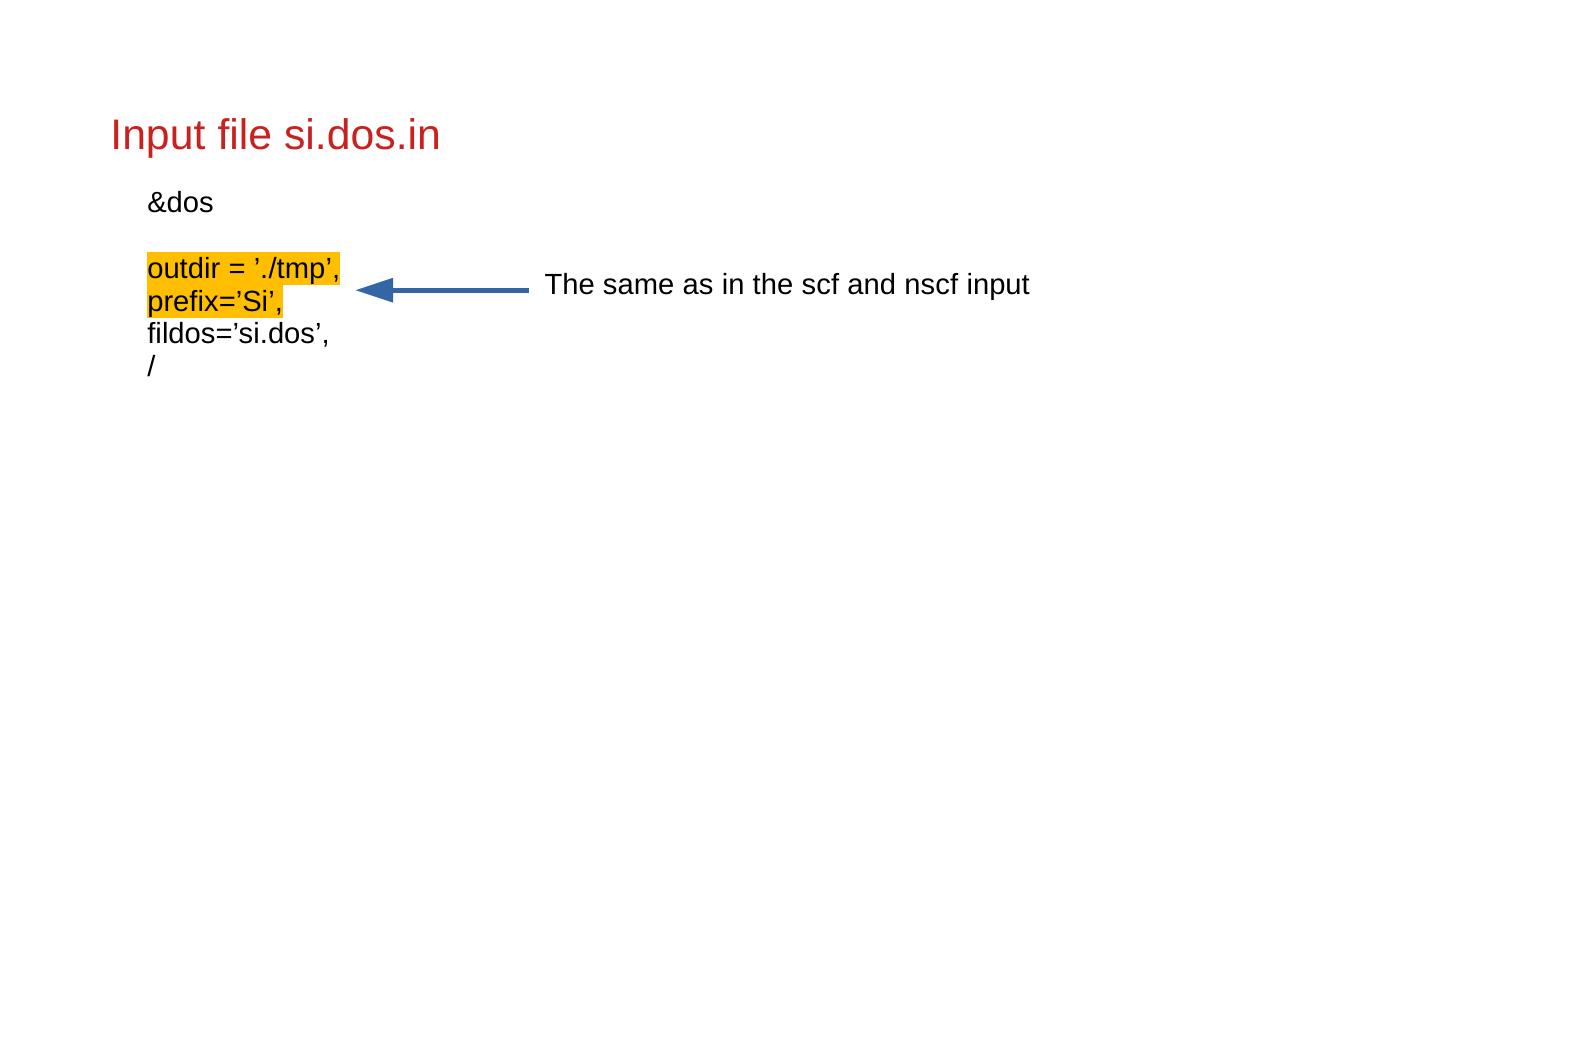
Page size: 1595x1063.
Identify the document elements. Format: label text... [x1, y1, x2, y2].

text_box &dos outdir = ’./tmp’, prefix=’Si’, fildos=’si.dos’, / [132, 178, 669, 496]
text_box The same as in the scf and nscf input [529, 260, 1415, 316]
text_box Input file si.dos.in [95, 103, 1028, 169]
